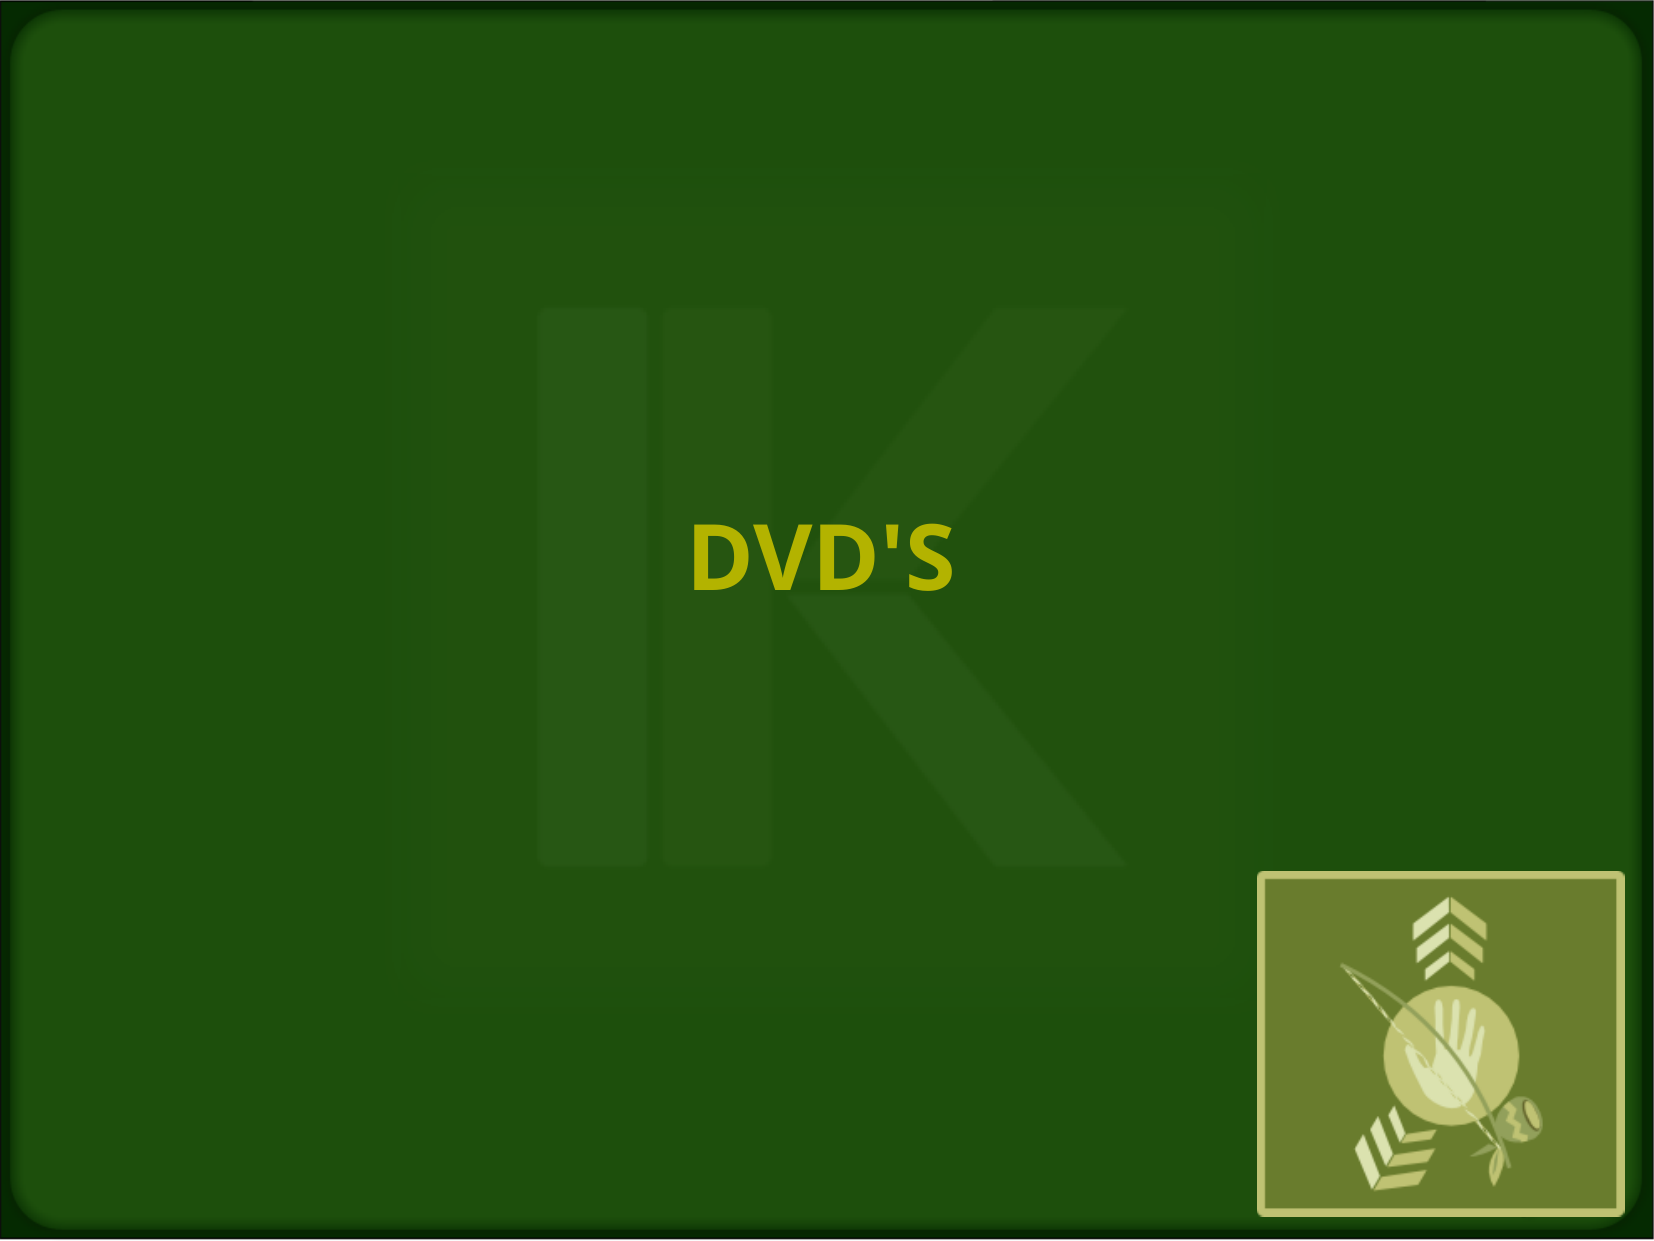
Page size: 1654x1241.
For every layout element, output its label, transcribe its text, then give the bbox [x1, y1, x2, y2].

picture [0, 0, 1654, 1241]
title DVD'S [77, 489, 1566, 621]
